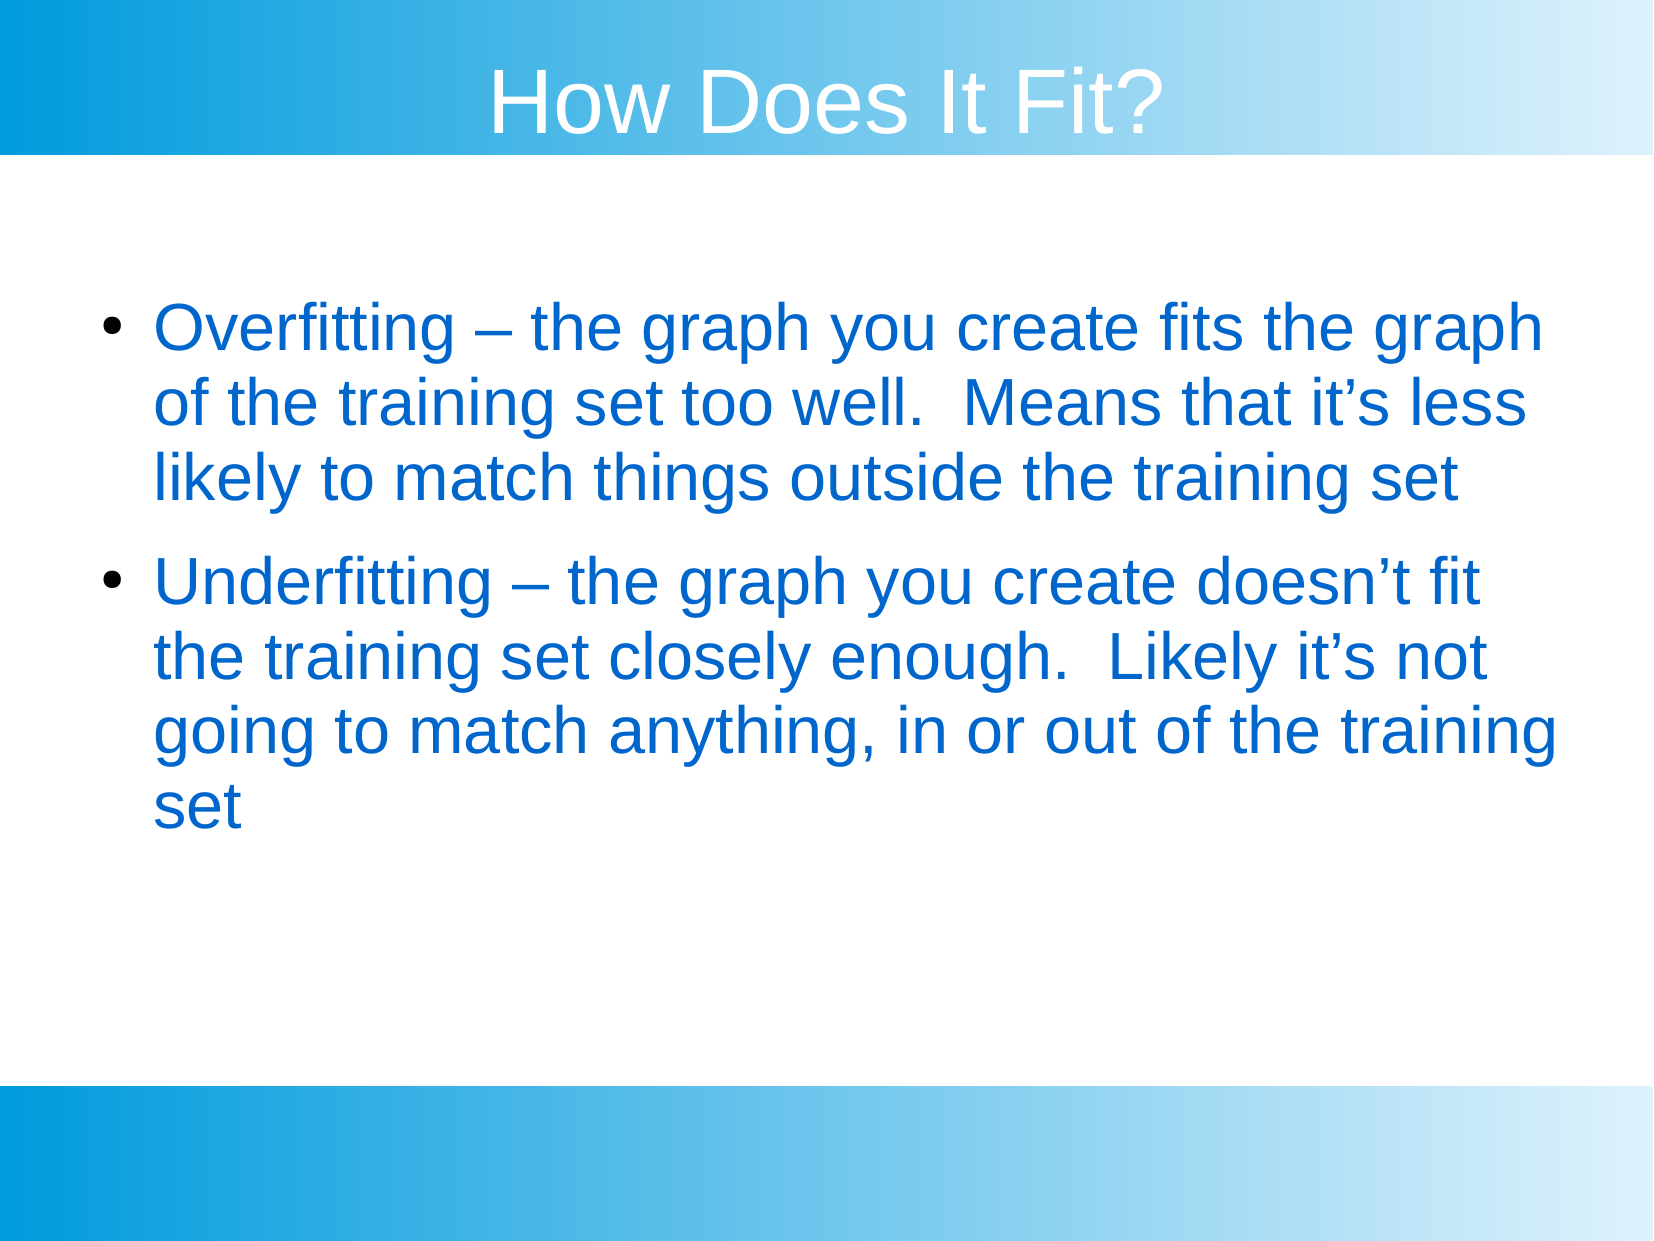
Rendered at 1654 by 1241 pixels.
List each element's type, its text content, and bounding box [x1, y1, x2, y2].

list Overfitting – the graph you create fits the graph of the training set too well. Means that it’s less likely to match things outside the training set Underfitting – the graph you create doesn’t fit the training set closely enough. Likely it’s not going to match anything, in or out of the training set [82, 290, 1571, 1010]
title How Does It Fit? [82, 49, 1571, 155]
